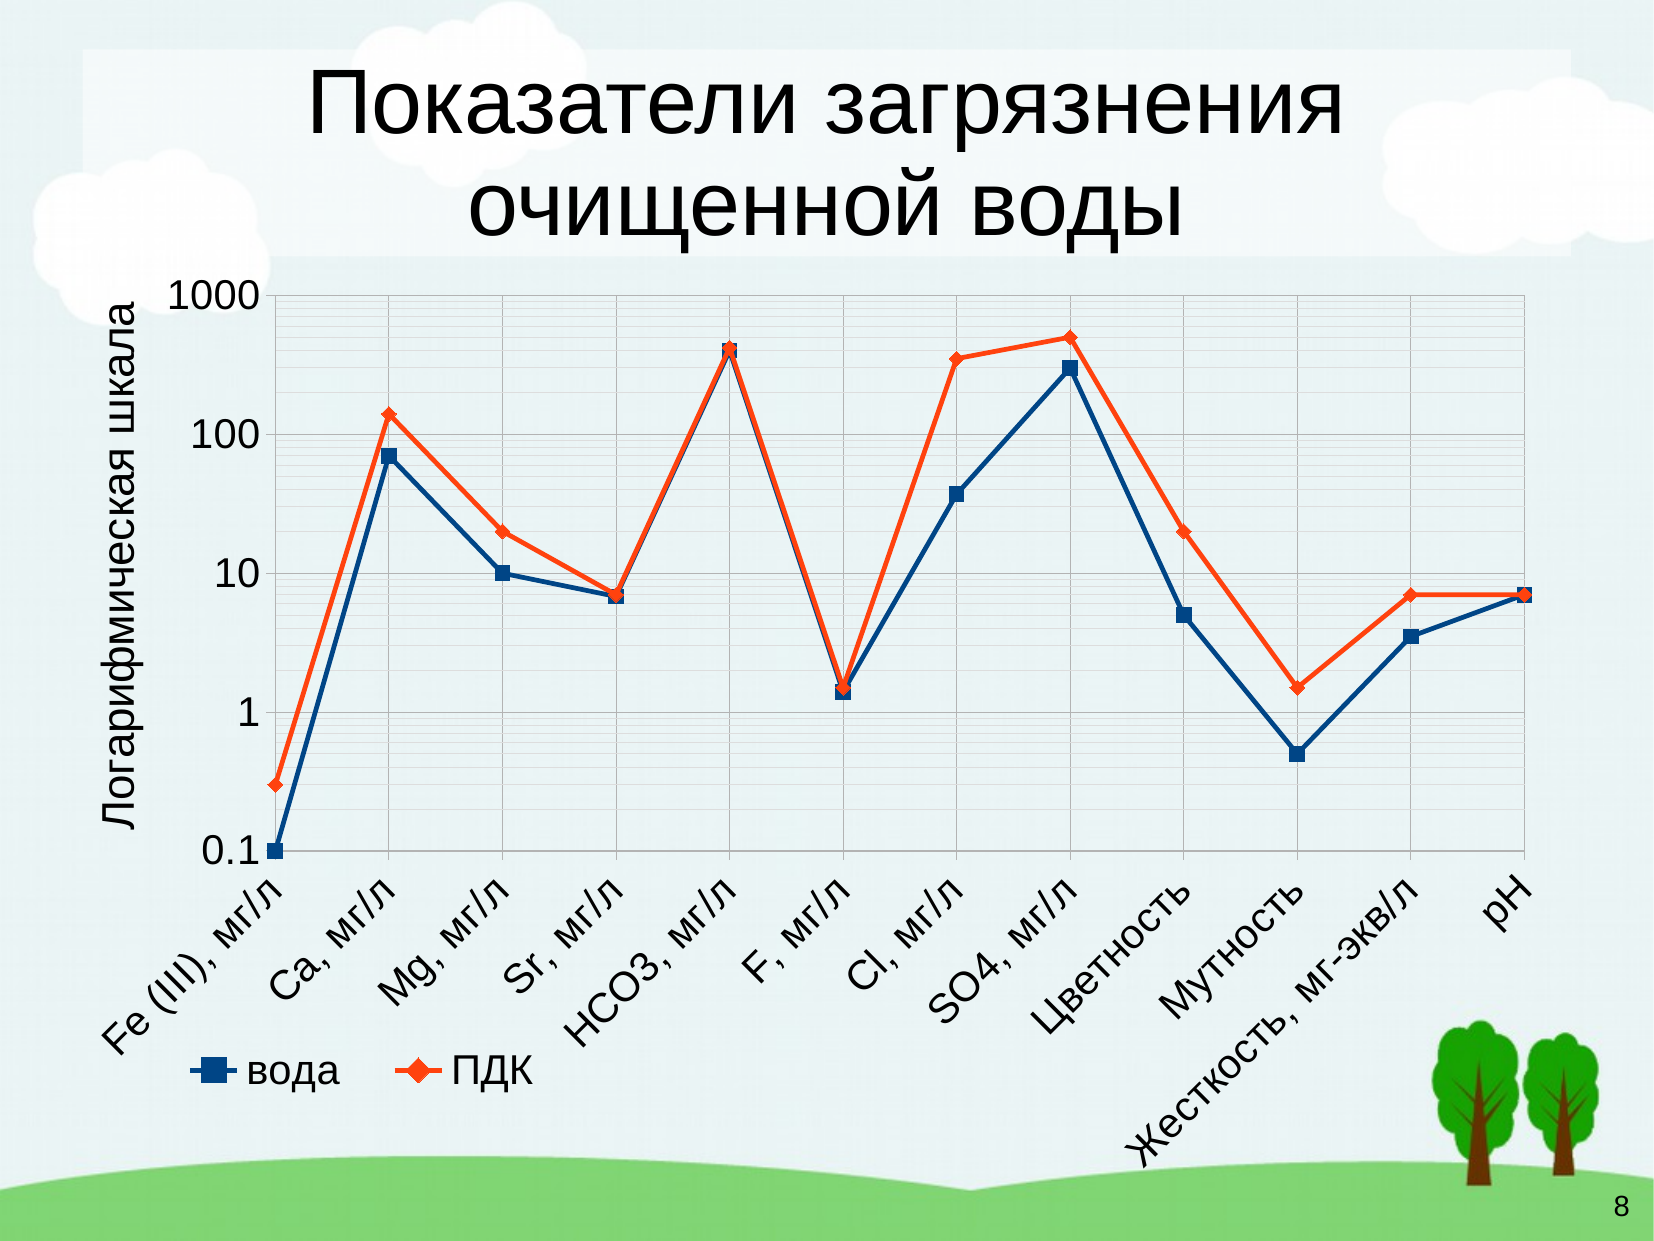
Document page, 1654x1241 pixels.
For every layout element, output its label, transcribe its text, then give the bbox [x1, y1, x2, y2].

title Показатели загрязнения очищенной воды [82, 49, 1571, 250]
chart [62, 250, 1608, 1227]
picture [0, 0, 1654, 1241]
